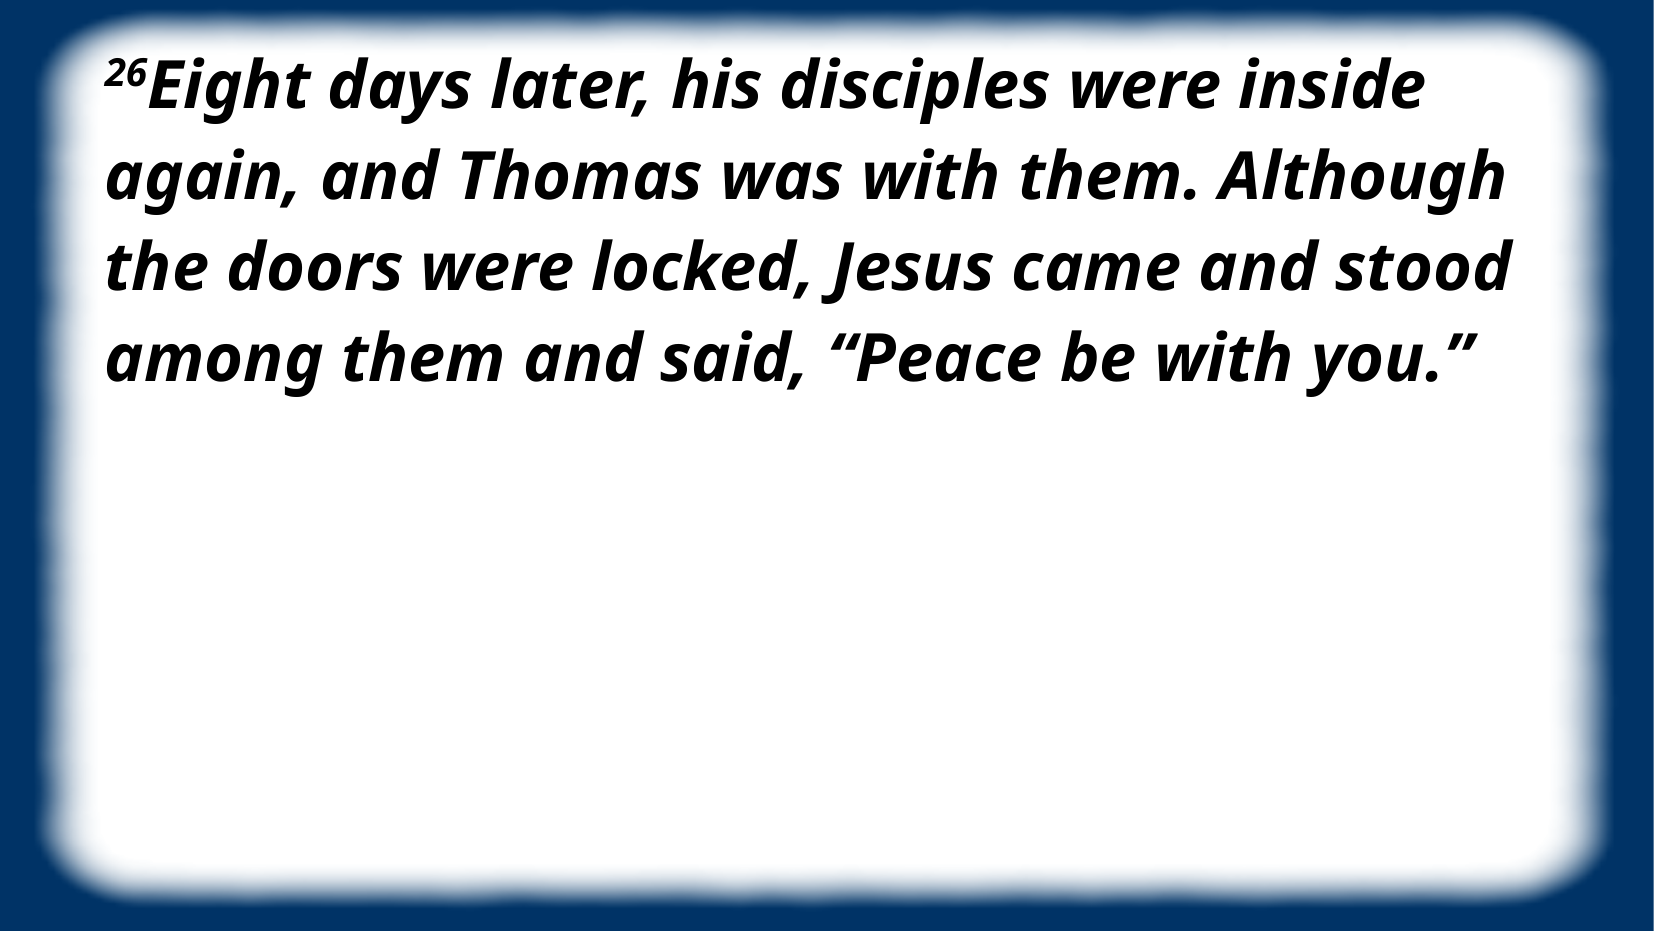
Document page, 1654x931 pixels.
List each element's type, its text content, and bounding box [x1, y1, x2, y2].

picture [0, 0, 1654, 931]
text_box 26Eight days later, his disciples were inside again, and Thomas was with them. Although the doors were locked, Jesus came and stood among them and said, “Peace be with you.” [90, 30, 1576, 400]
